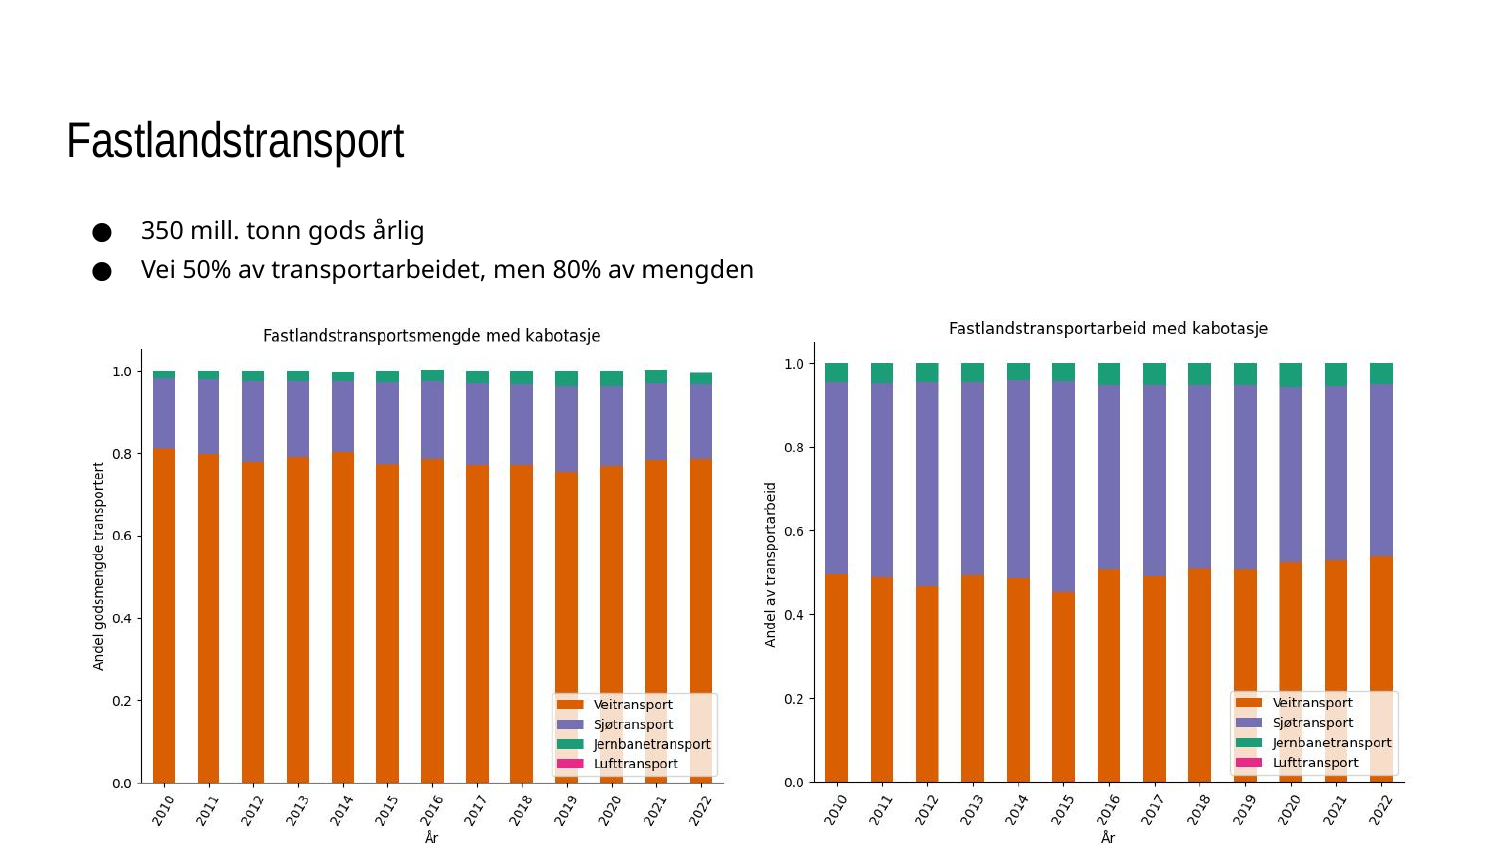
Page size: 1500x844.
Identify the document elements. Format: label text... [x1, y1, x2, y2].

list 350 mill. tonn gods årlig Vei 50% av transportarbeidet, men 80% av mengden [51, 192, 1426, 650]
picture [758, 313, 1418, 844]
picture [88, 320, 739, 844]
title Fastlandstransport [51, 59, 512, 183]
